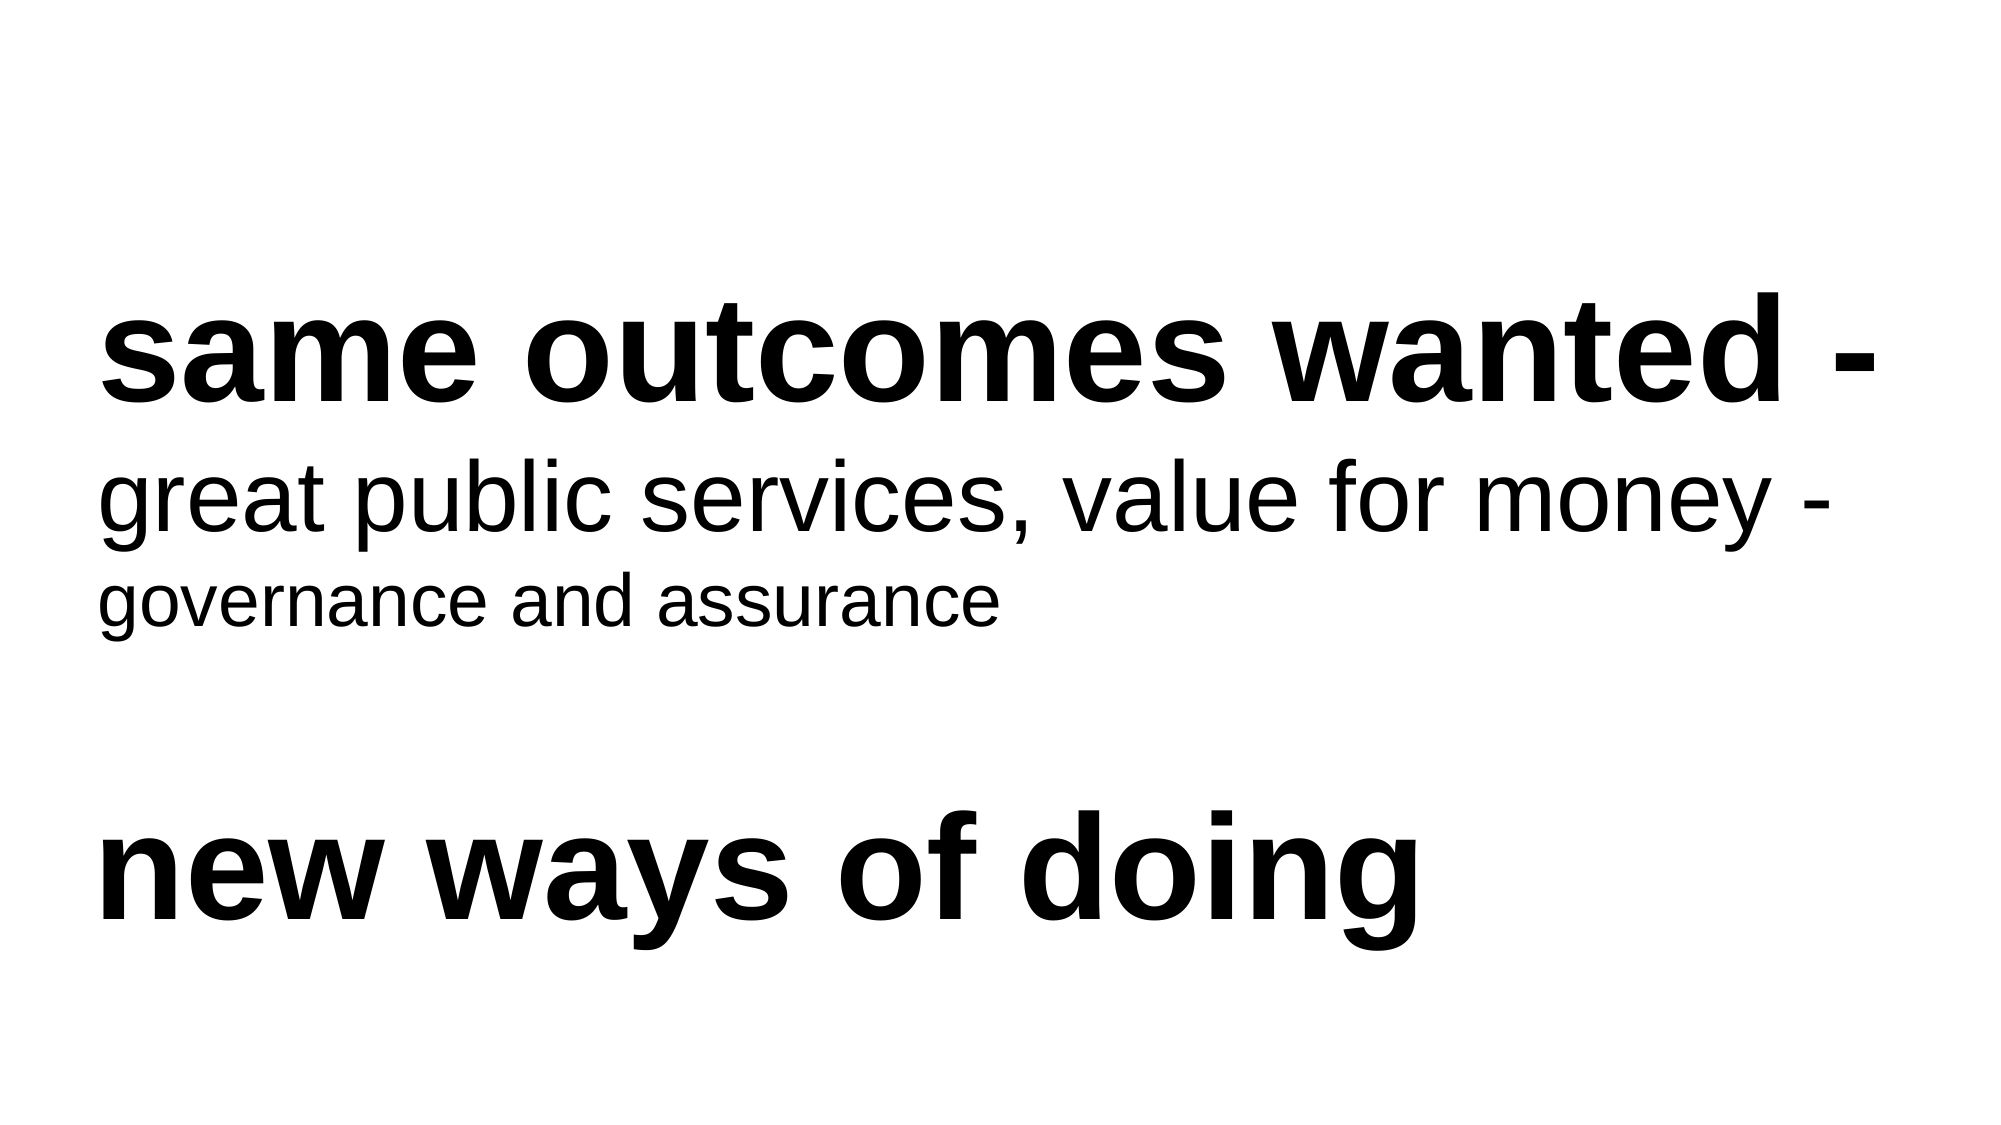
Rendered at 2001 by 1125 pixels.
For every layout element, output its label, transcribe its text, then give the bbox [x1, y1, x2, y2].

text_box same outcomes wanted - great public services, value for money - governance and assurance [82, 243, 1925, 681]
text_box new ways of doing [78, 754, 1922, 1019]
